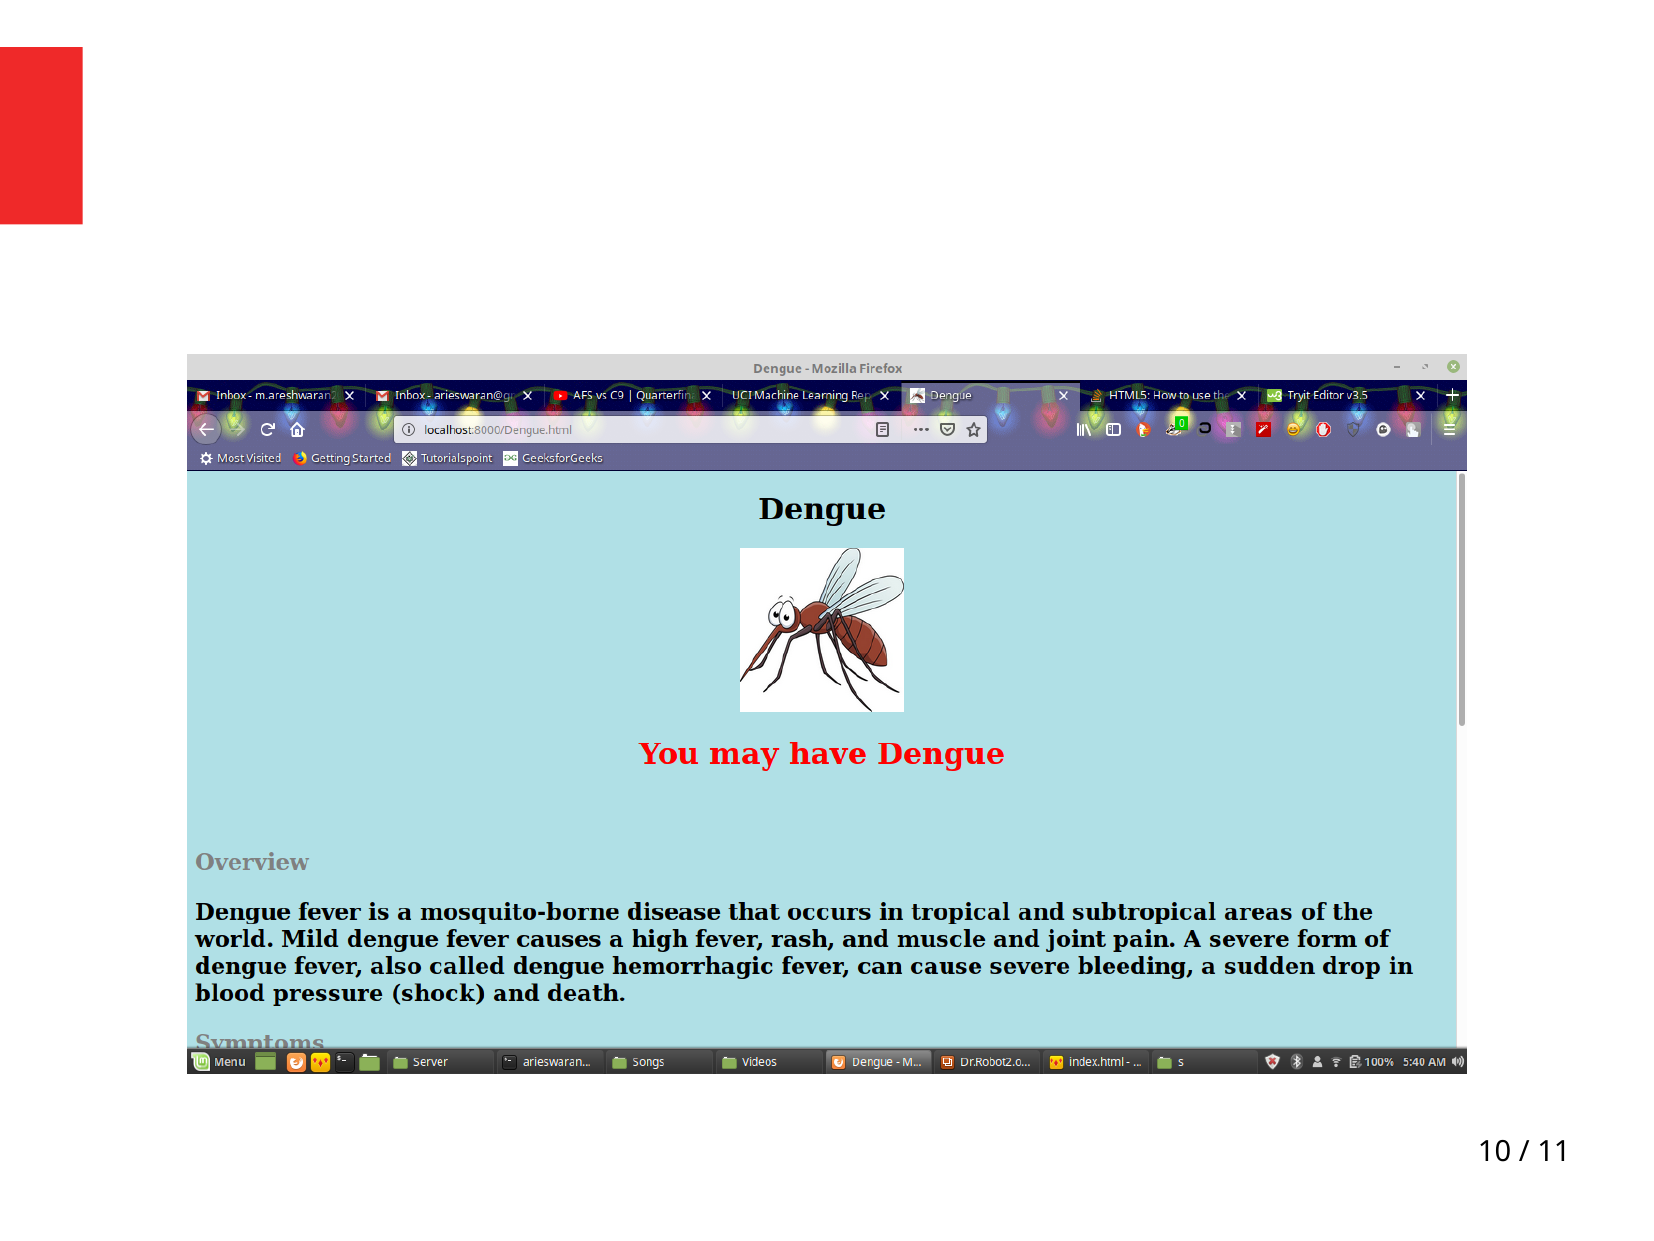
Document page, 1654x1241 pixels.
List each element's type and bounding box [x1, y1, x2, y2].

picture [187, 354, 1467, 1074]
